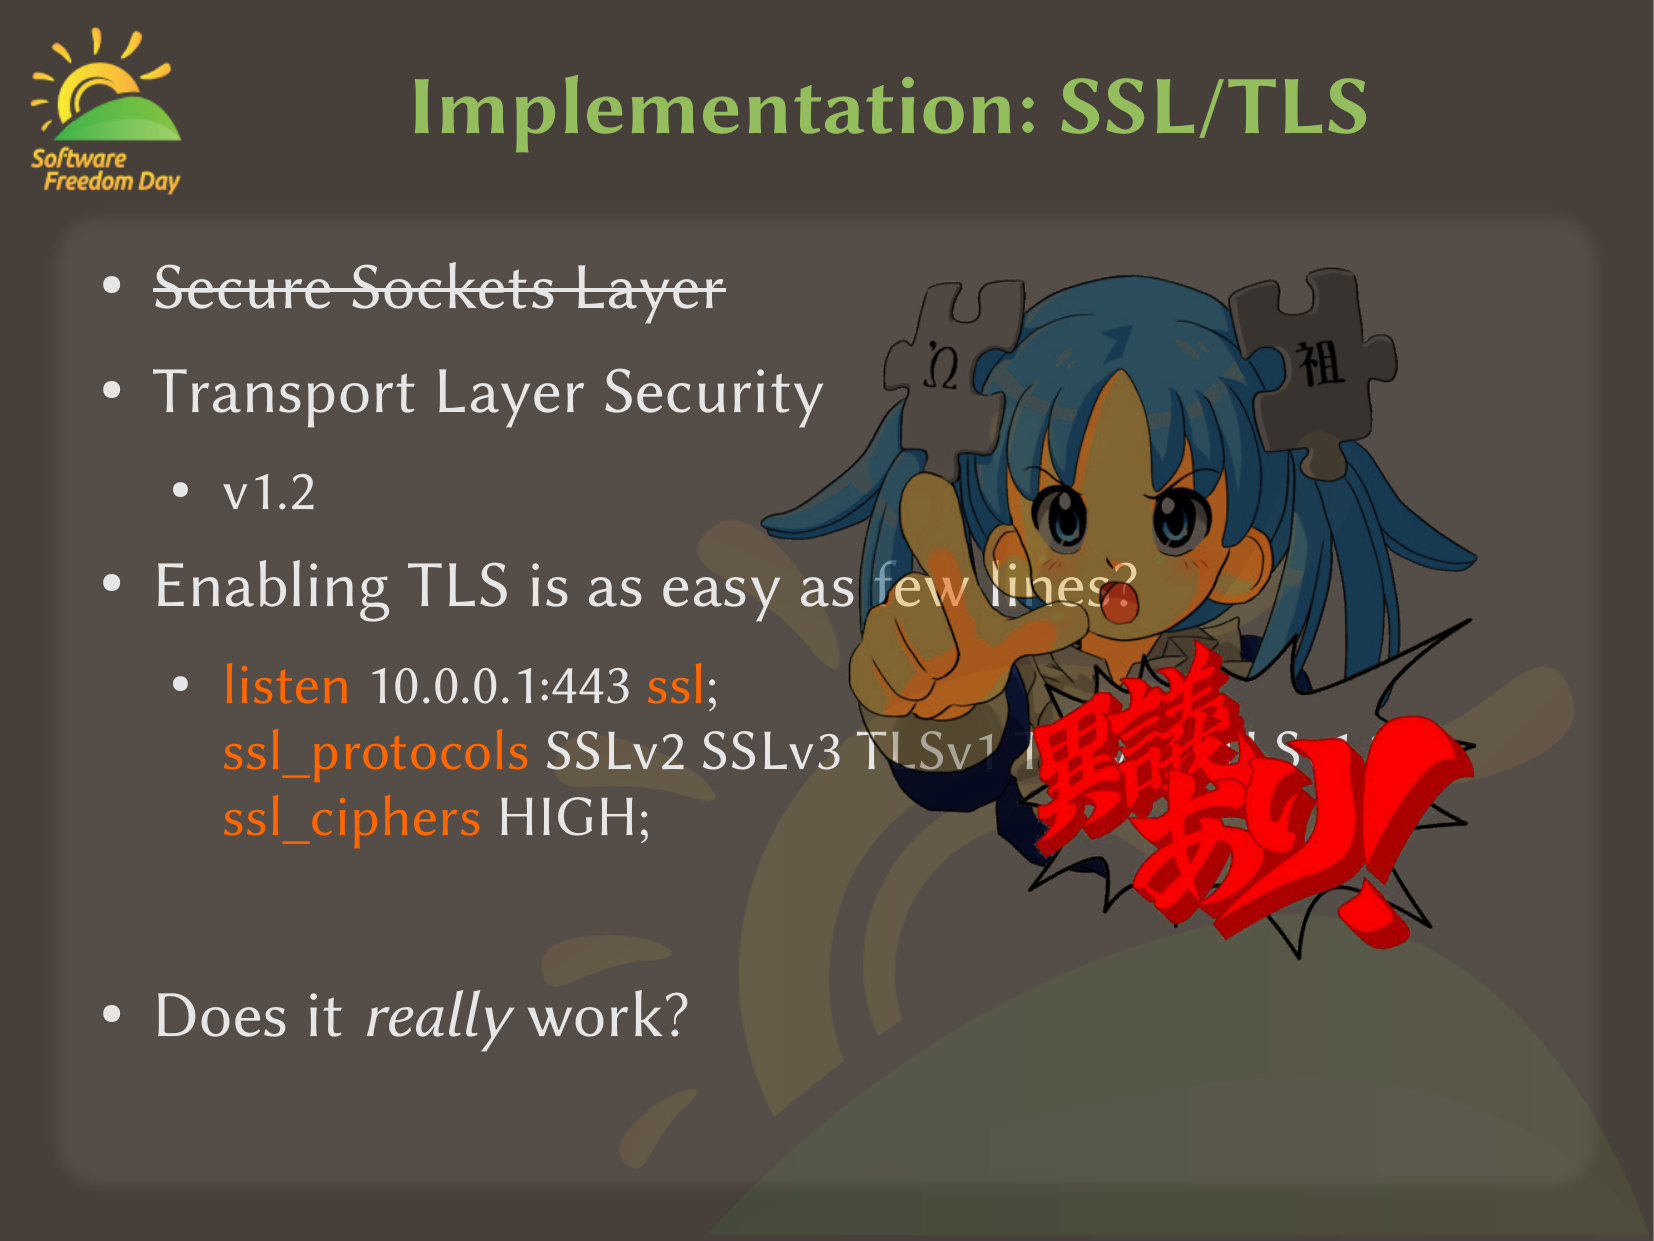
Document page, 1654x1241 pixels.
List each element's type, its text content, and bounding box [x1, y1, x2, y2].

picture [0, 0, 1654, 1241]
text_box [82, 255, 1571, 1141]
title Implementation: SSL/TLS [210, 9, 1571, 205]
